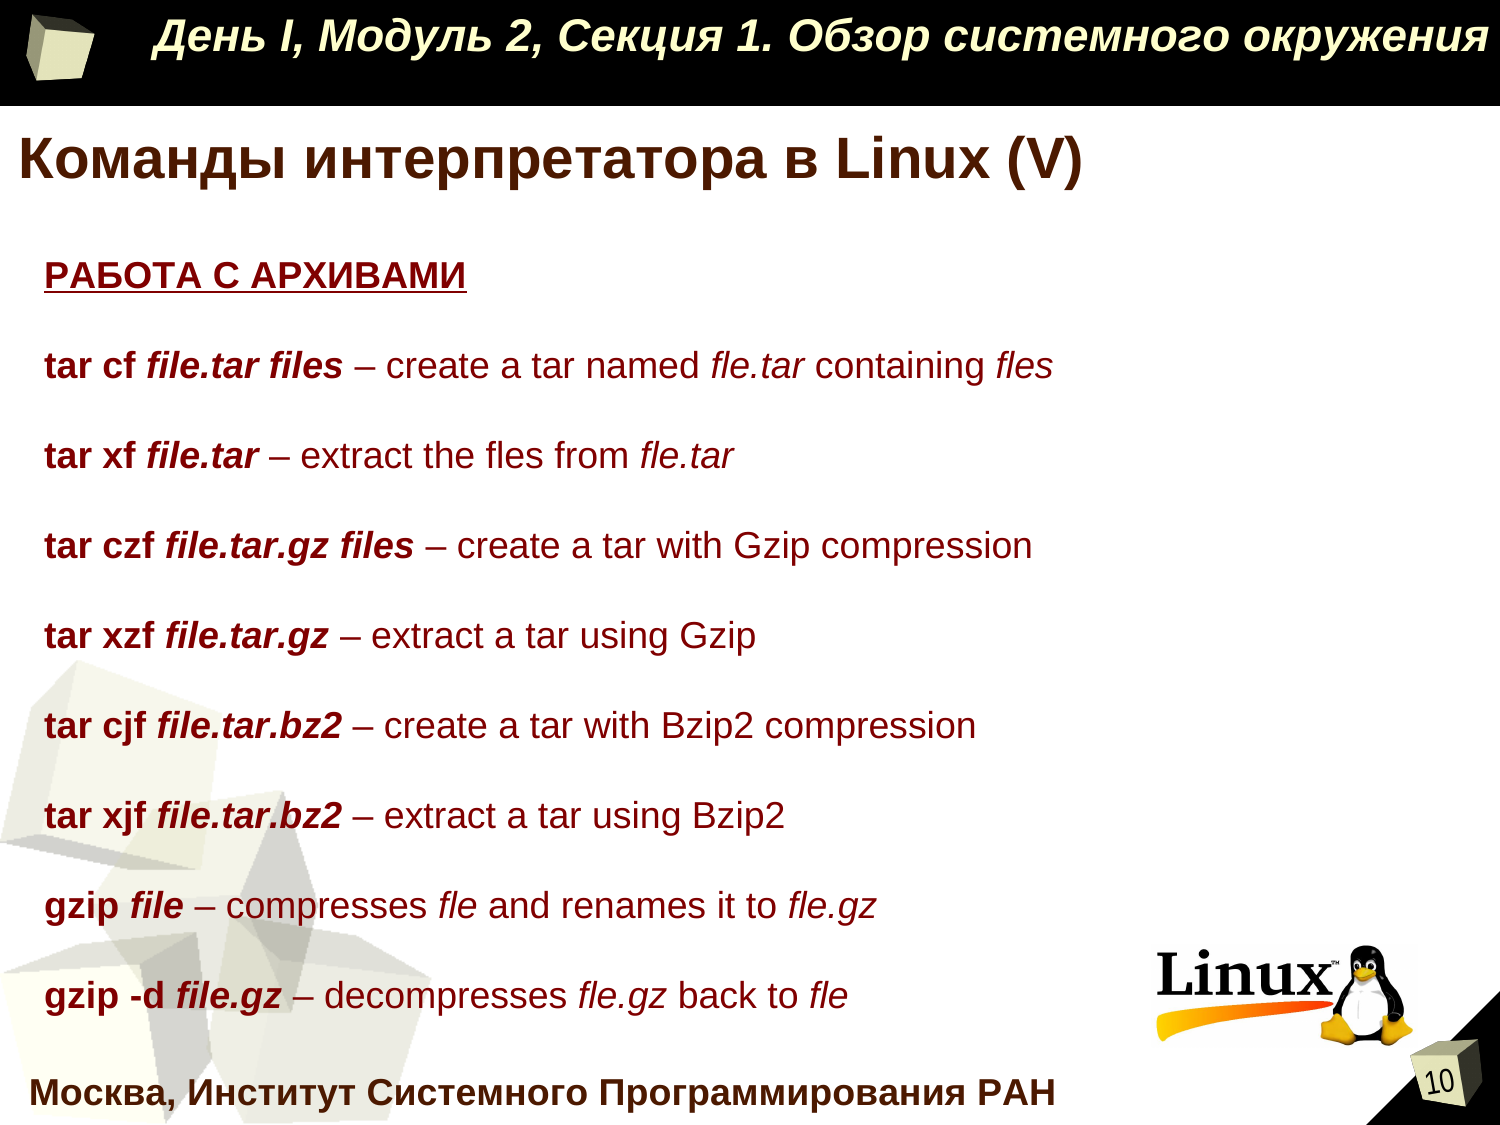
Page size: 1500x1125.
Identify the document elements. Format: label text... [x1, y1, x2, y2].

text_box РАБОТА С АРХИВАМИ tar cf file.tar files – create a tar named fle.tar containing fles tar xf file.tar – extract the fles from fle.tar tar czf file.tar.gz files – create a tar with Gzip compression tar xzf file.tar.gz – extract a tar using Gzip tar cjf file.tar.bz2 – create a tar with Bzip2 compression tar xjf file.tar.bz2 – extract a tar using Bzip2 gzip file – compresses fle and renames it to fle.gz gzip -d file.gz – decompresses fle.gz back to fle [29, 243, 1376, 1069]
picture [0, 659, 433, 1125]
picture [1151, 944, 1418, 1048]
text_box Команды интерпретатора в Linux (V) [4, 112, 1500, 198]
picture [423, 1088, 433, 1102]
